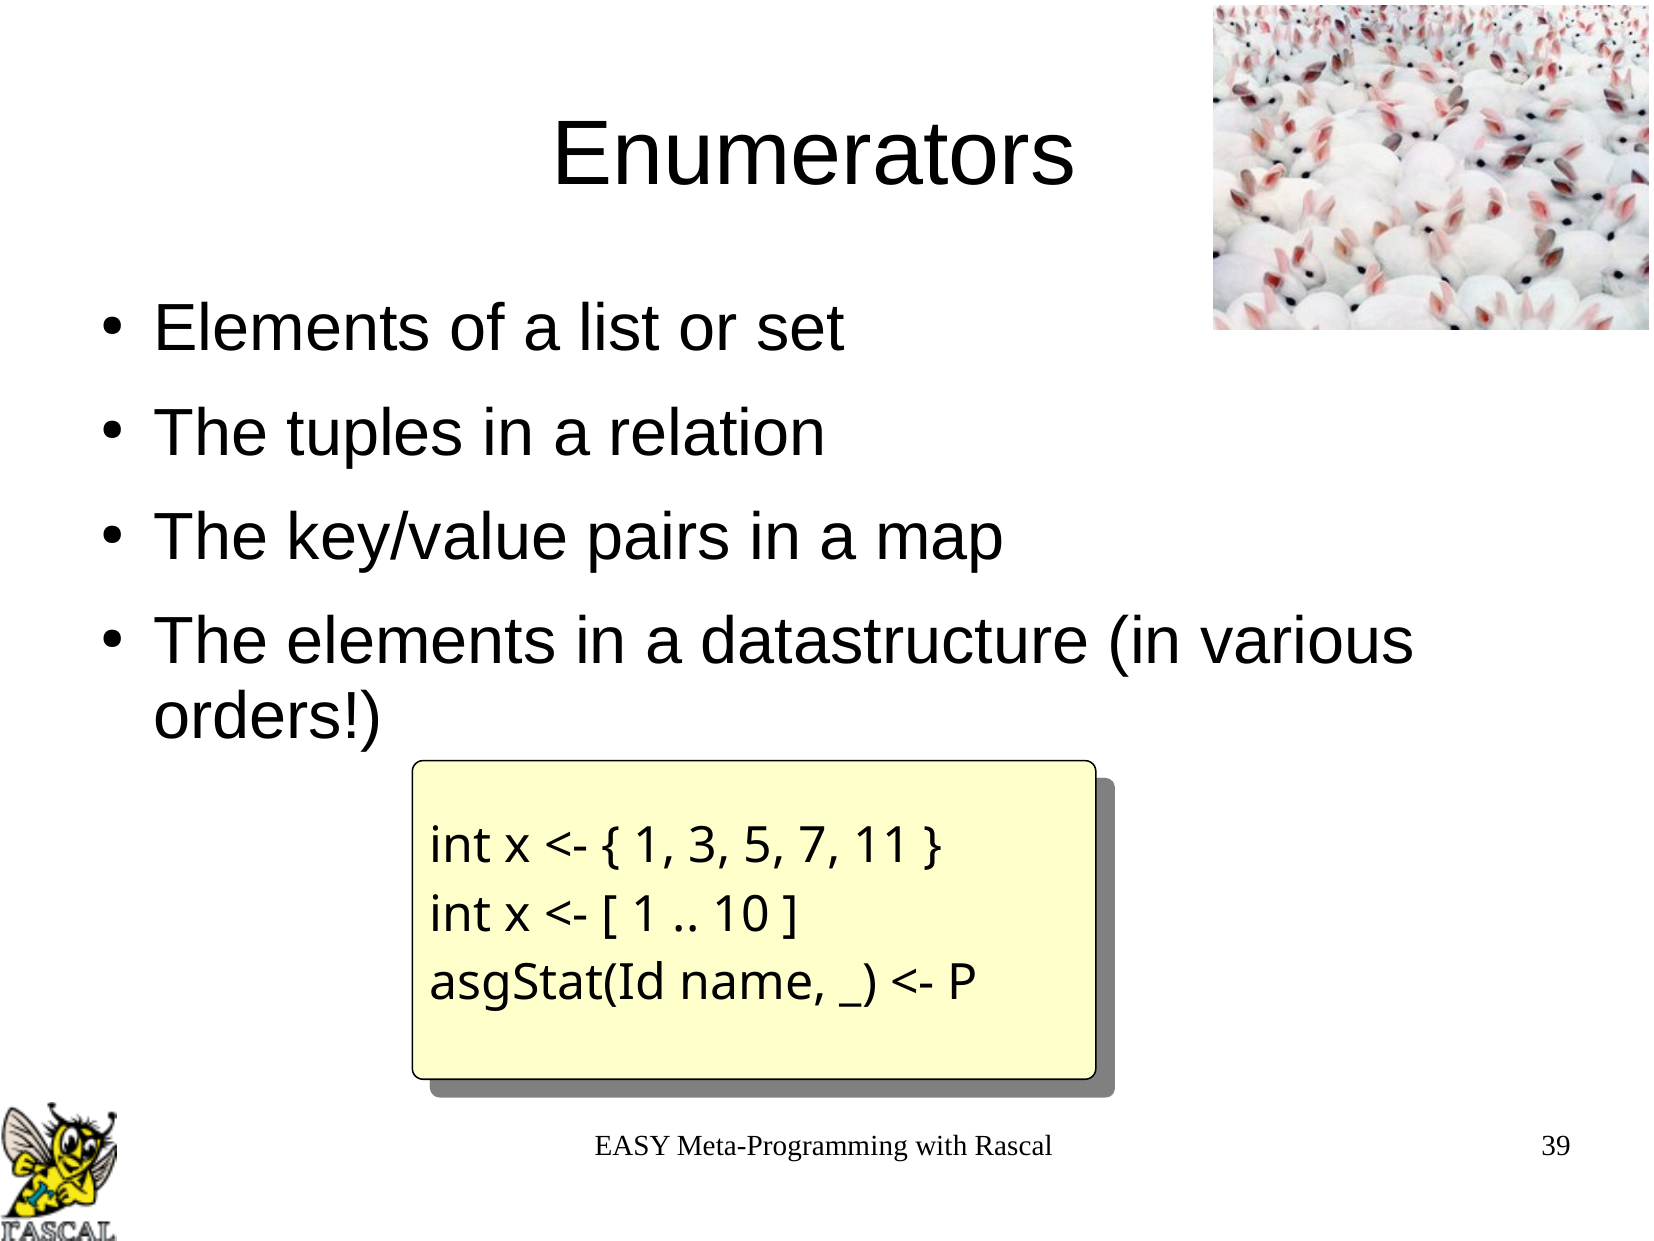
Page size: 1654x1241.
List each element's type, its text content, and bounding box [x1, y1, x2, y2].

picture [0, 1102, 117, 1241]
list Elements of a list or set The tuples in a relation The key/value pairs in a map The elements in a datastructure (in various orders!) [82, 290, 1571, 1109]
text_box int x <- { 1, 3, 5, 7, 11 } int x <- [ 1 .. 10 ] asgStat(Id name, _) <- P [415, 801, 1482, 1189]
title Enumerators [82, 49, 1213, 257]
picture [1213, 5, 1649, 330]
text_box [412, 760, 1096, 1076]
